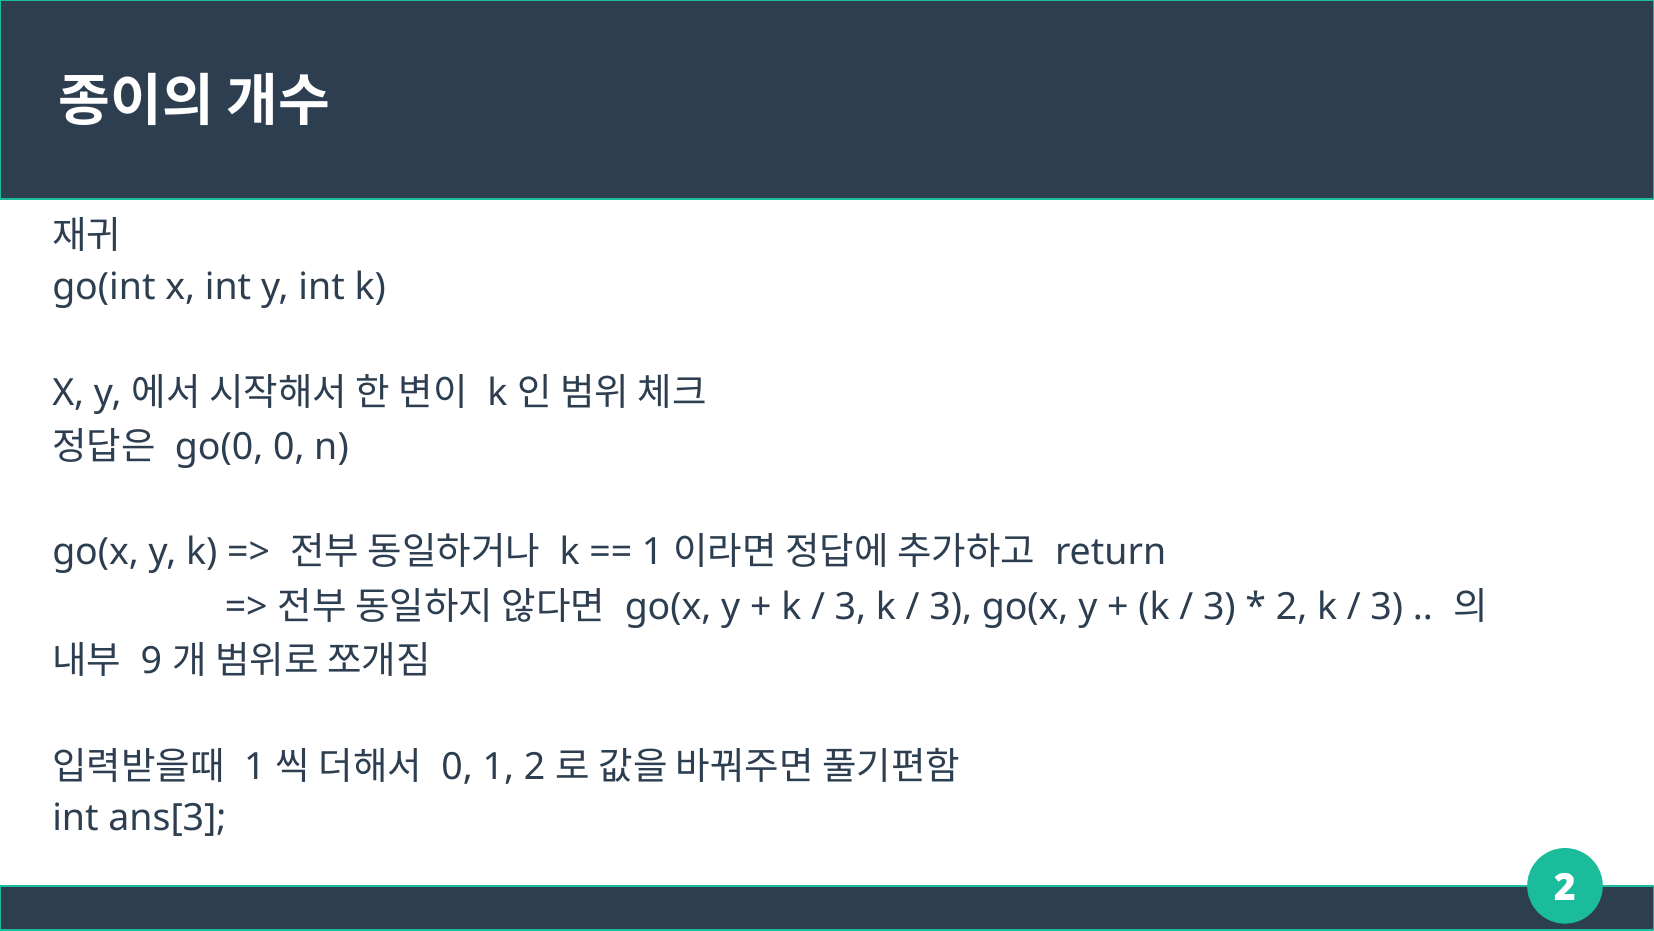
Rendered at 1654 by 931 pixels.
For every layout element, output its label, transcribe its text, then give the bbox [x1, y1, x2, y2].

title 종이의 개수 [59, 37, 1595, 156]
text_box 재귀 go(int x, int y, int k) X, y,에서 시작해서 한 변이 k인 범위 체크 정답은 go(0, 0, n) go(x, y, k) => 전부 동일하거나 k == 1이라면 정답에 추가하고 return =>전부 동일하지 않다면 go(x, y + k / 3, k / 3), go(x, y + (k / 3) * 2, k / 3) .. 의 내부 9개 범위로 쪼개짐 입력받을때 1씩 더해서 0, 1, 2로 값을 바꿔주면 풀기편함 int ans[3]; [37, 197, 1538, 901]
